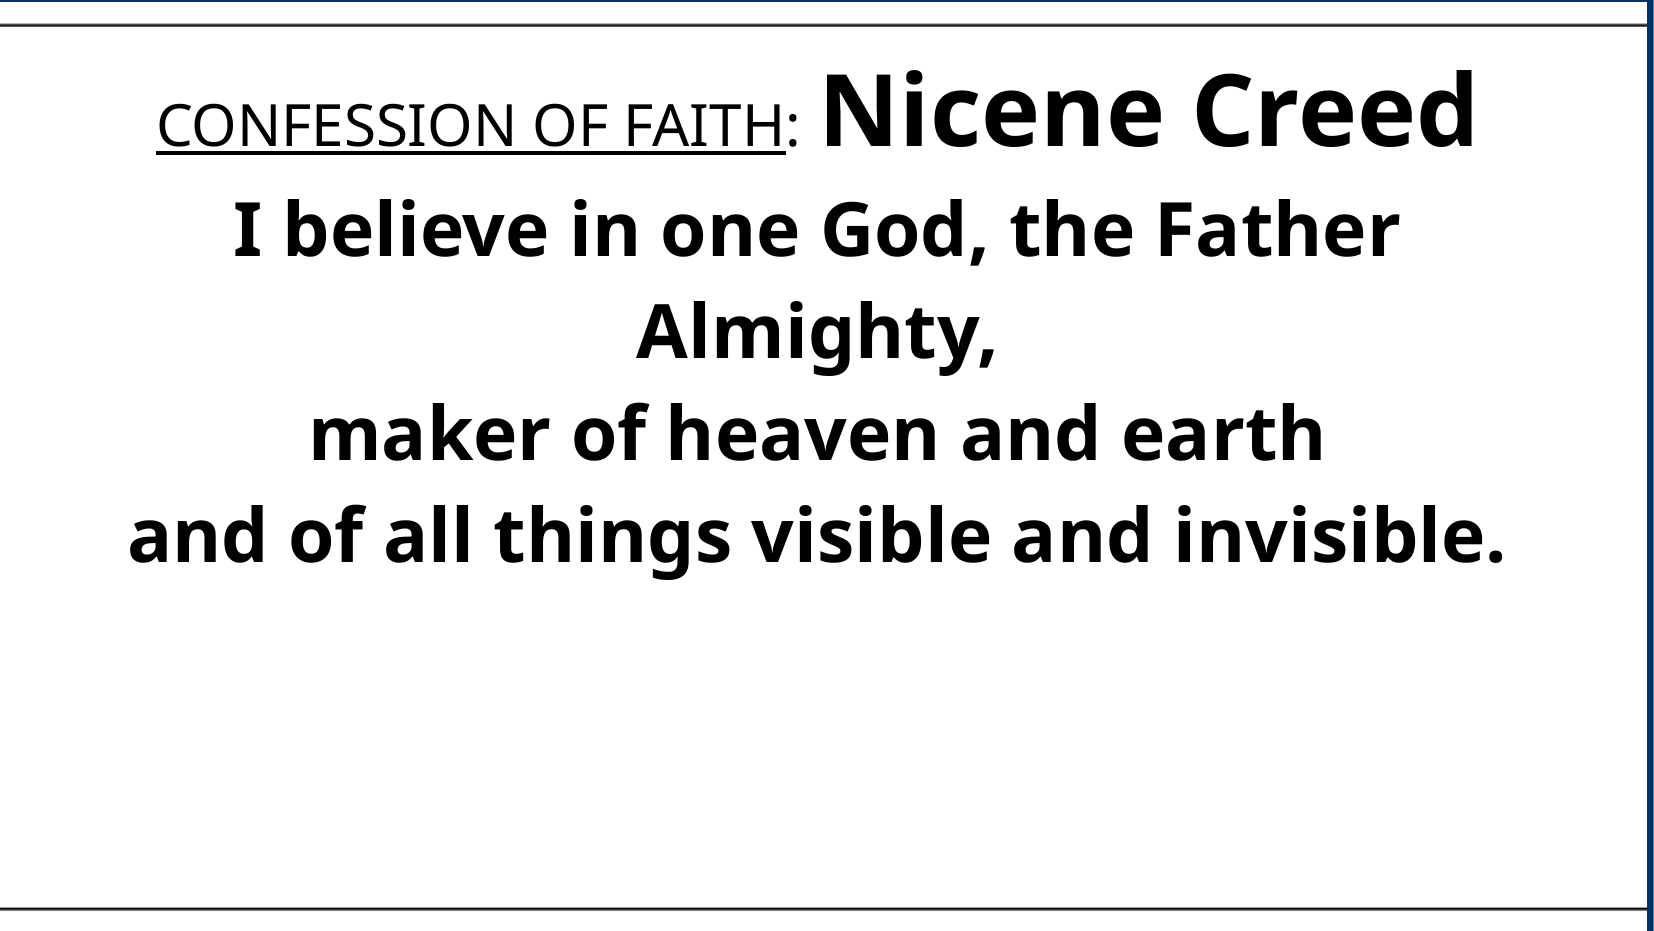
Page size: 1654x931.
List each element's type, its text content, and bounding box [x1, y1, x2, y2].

picture [0, 0, 1654, 931]
text_box CONFESSION OF FAITH: Nicene Creed I believe in one God, the Father Almighty, maker of heaven and earth and of all things visible and invisible. [45, 32, 1591, 531]
